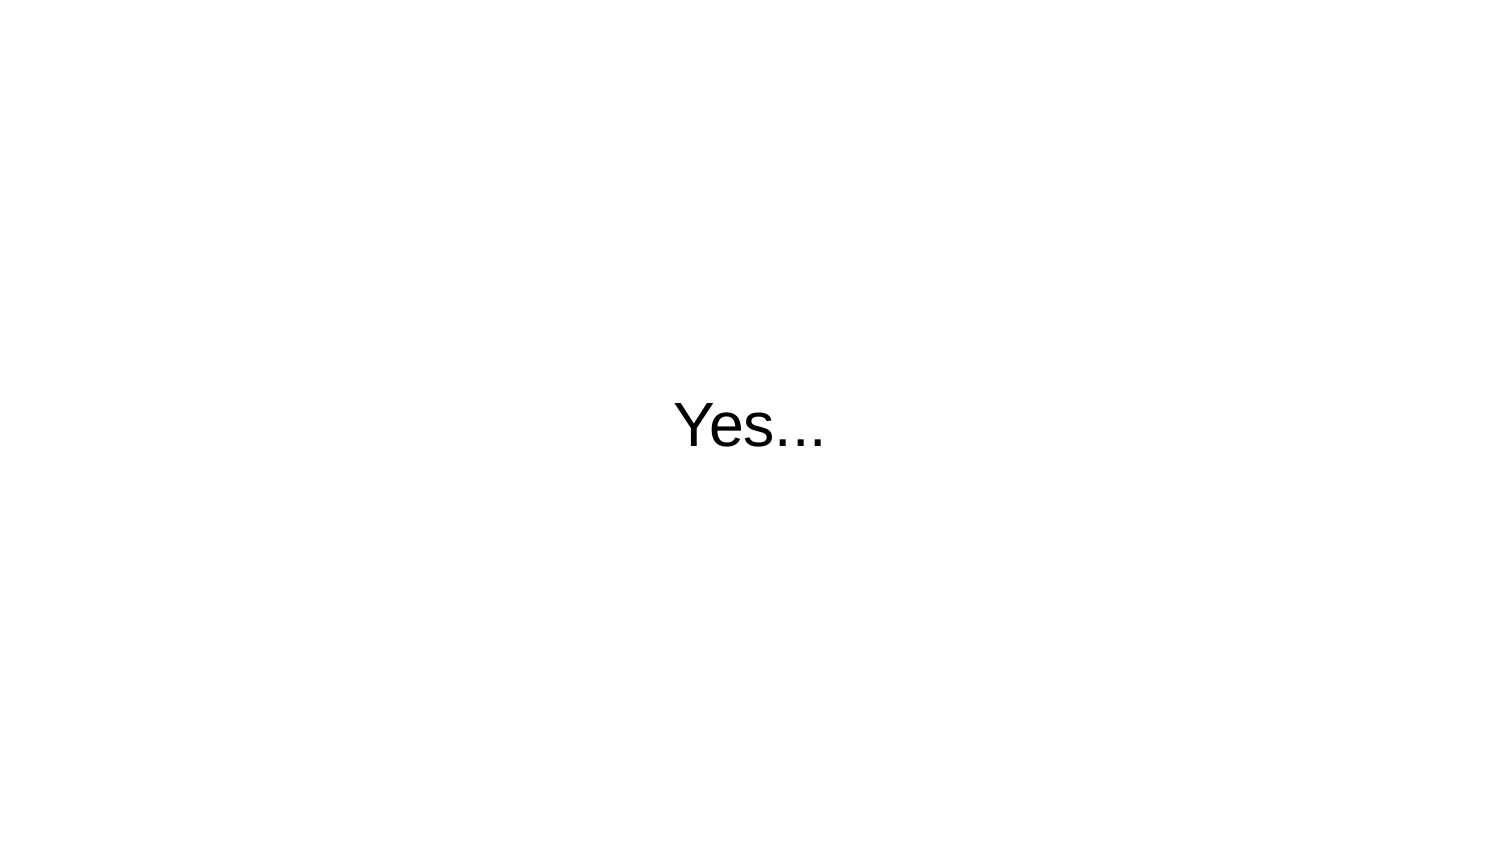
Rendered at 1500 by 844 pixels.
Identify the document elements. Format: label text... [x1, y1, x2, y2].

text_box Yes... [111, 263, 1389, 581]
